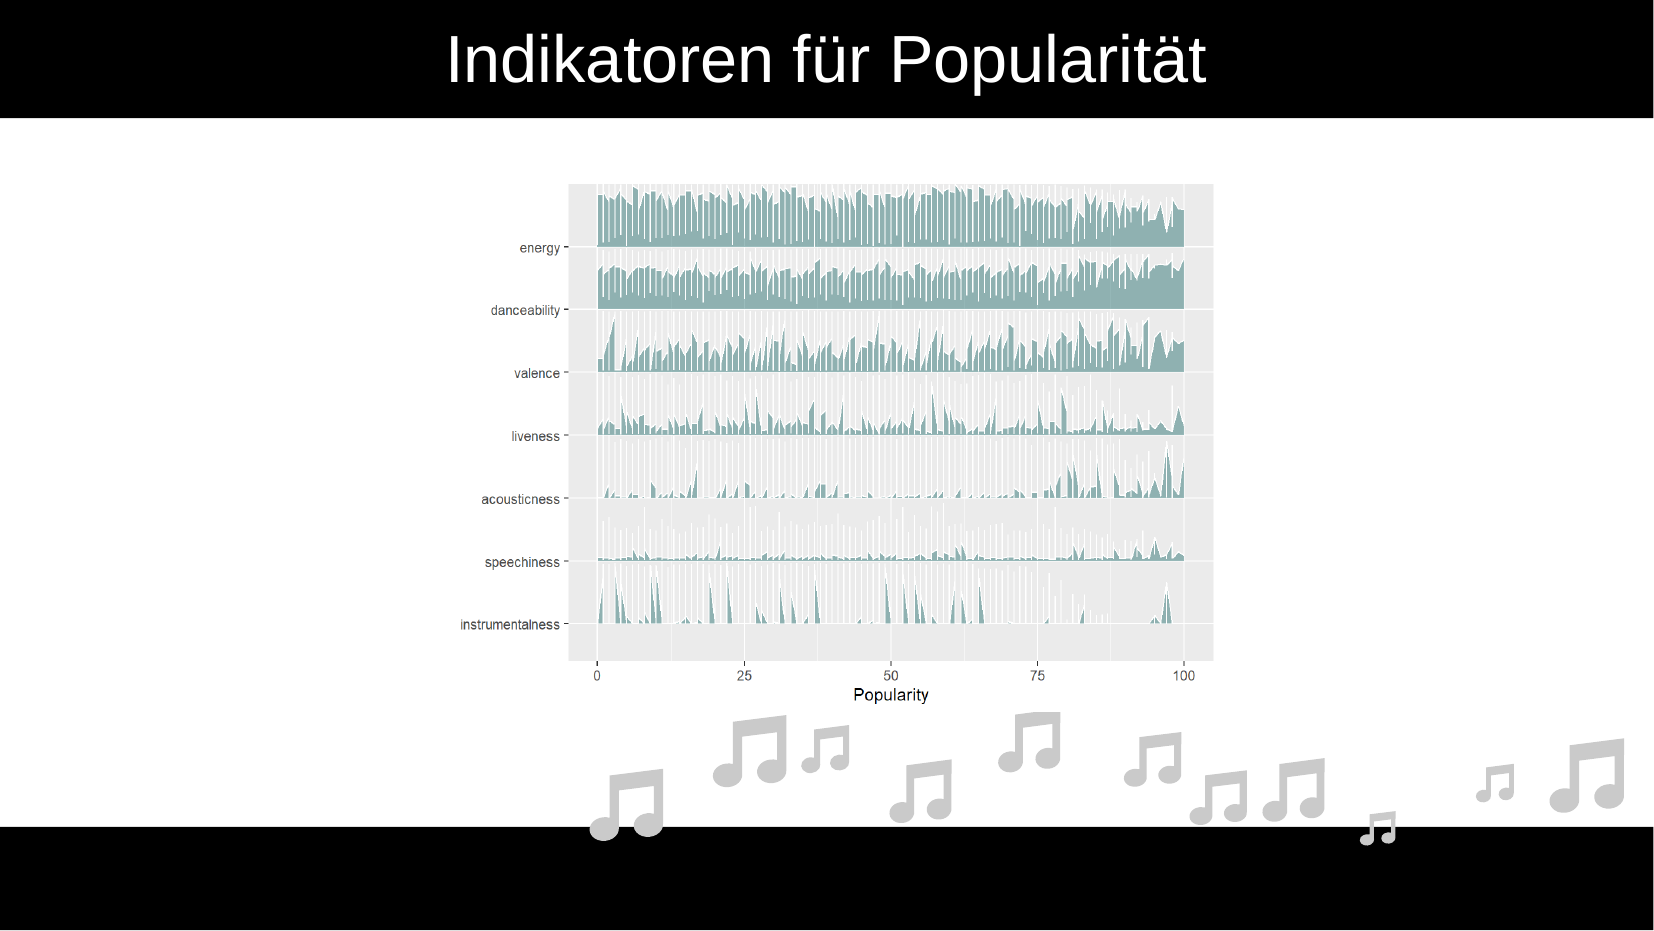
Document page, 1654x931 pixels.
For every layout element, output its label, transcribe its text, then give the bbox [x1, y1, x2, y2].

title Indikatoren für Popularität [59, 13, 1595, 105]
picture [431, 147, 1222, 712]
